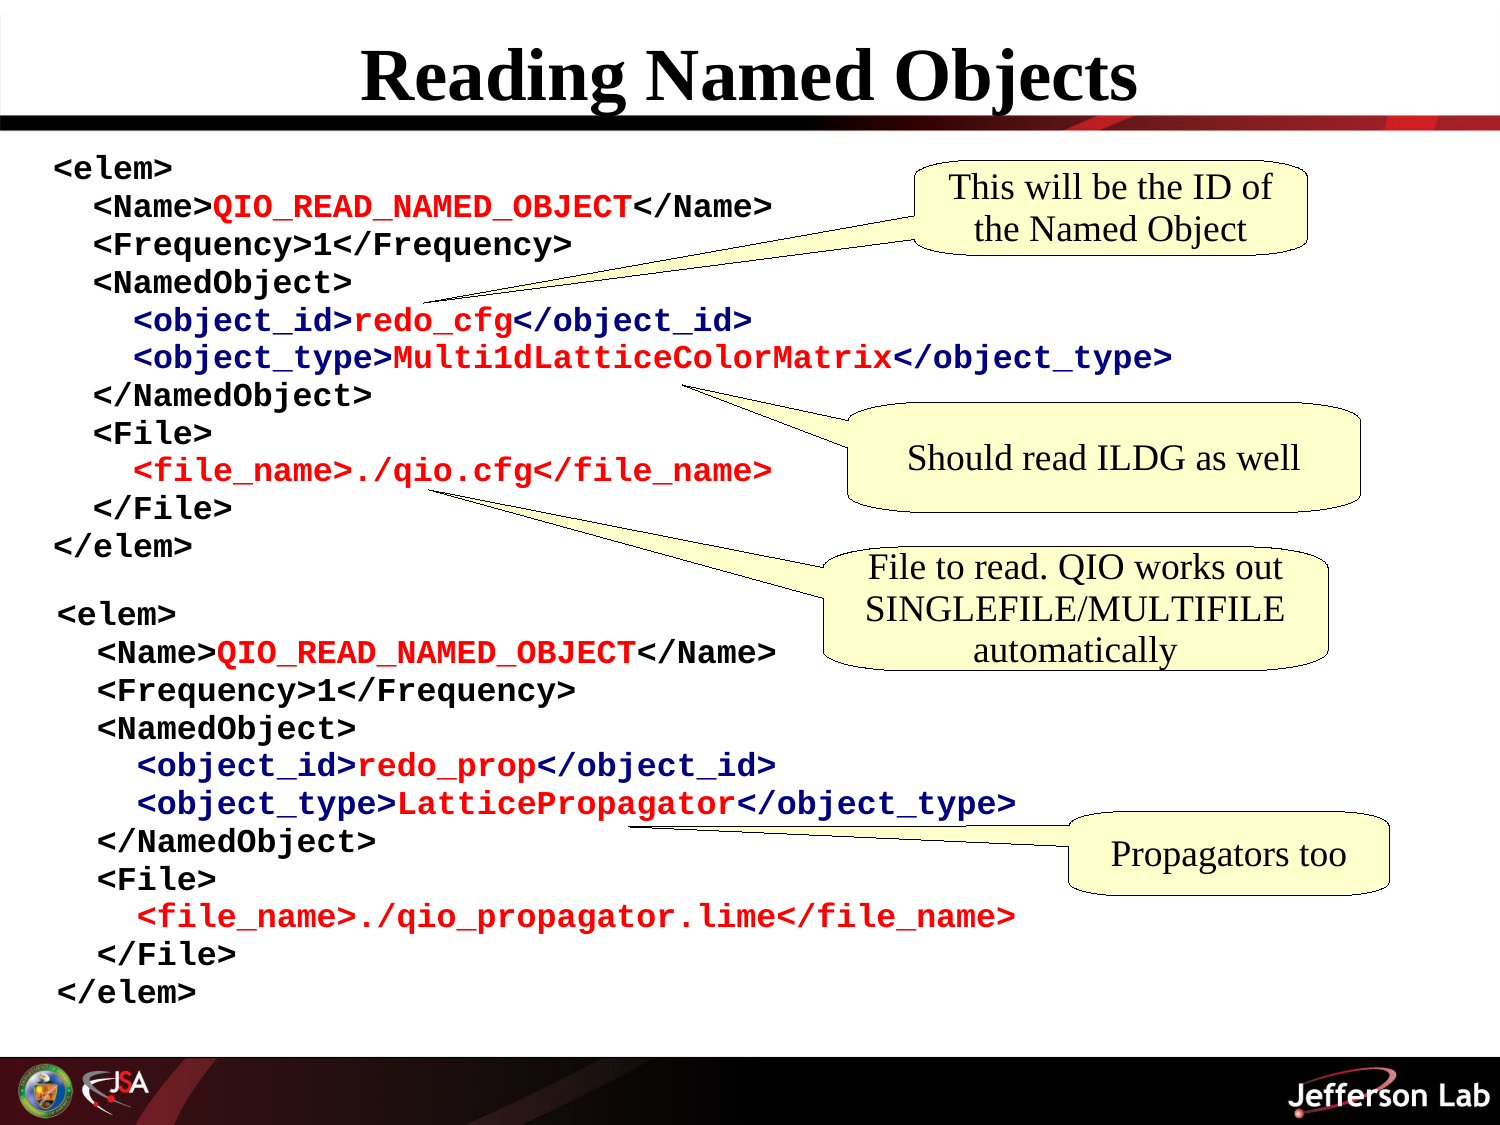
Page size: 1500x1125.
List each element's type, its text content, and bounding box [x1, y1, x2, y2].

text_box This will be the ID of the Named Object [423, 160, 1308, 304]
text_box File to read. QIO works out SINGLEFILE/MULTIFILE automatically [428, 489, 1329, 660]
text_box Should read ILDG as well [682, 384, 1361, 513]
picture [0, 0, 1500, 1125]
text_box <elem> <Name>QIO_READ_NAMED_OBJECT</Name> <Frequency>1</Frequency> <NamedObject> <object_id>redo_cfg</object_id> <object_type>Multi1dLatticeColorMatrix</object_type> </NamedObject> <File> <file_name>./qio.cfg</file_name> </File> </elem> [38, 144, 1315, 584]
title Reading Named Objects [112, 0, 1388, 151]
text_box Propagators too [628, 811, 1390, 896]
text_box <elem> <Name>QIO_READ_NAMED_OBJECT</Name> <Frequency>1</Frequency> <NamedObject> <object_id>redo_prop</object_id> <object_type>LatticePropagator</object_type> </NamedObject> <File> <file_name>./qio_propagator.lime</file_name> </File> </elem> [42, 590, 1319, 1030]
